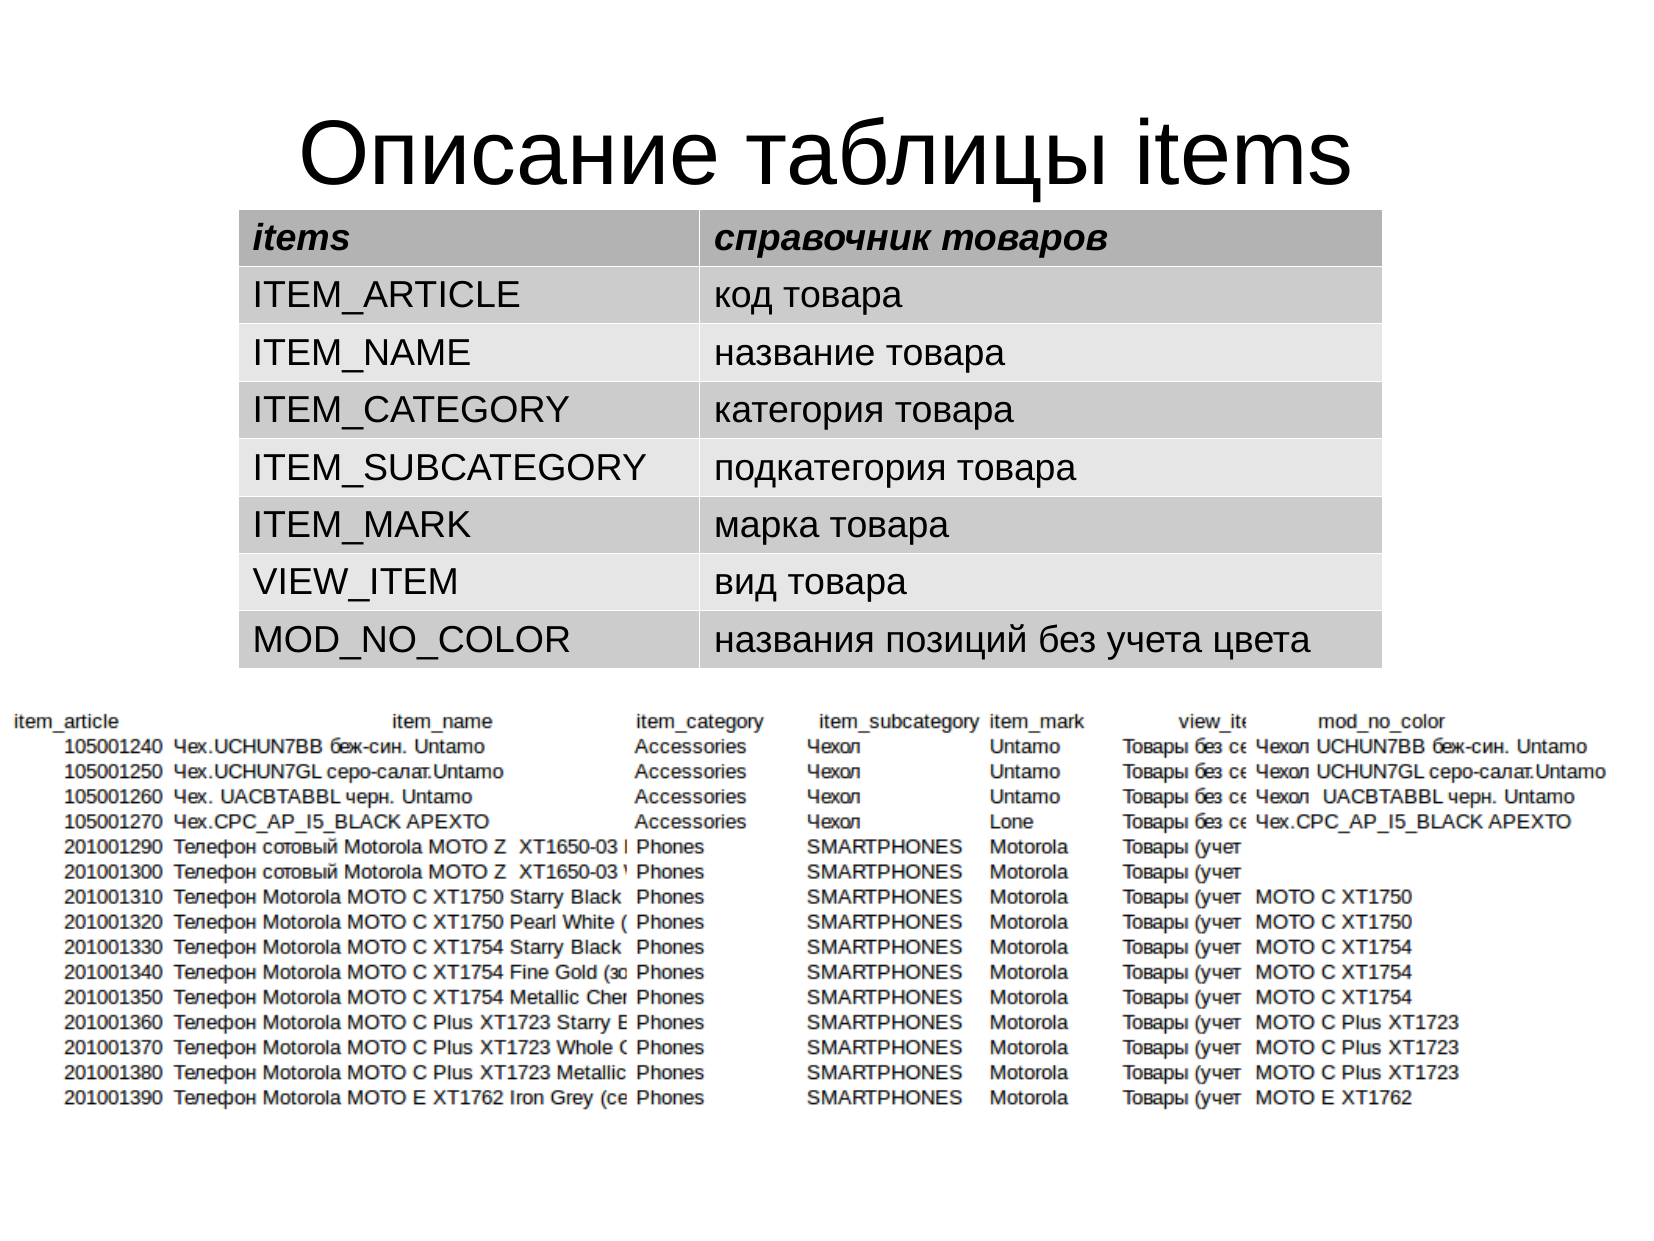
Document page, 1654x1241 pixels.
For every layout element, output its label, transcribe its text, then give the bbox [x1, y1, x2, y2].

table_header справочник товаров [700, 210, 1382, 266]
table_header items [239, 210, 699, 266]
table_cell MOD_NO_COLOR [239, 611, 699, 668]
table_cell название товара [700, 324, 1382, 381]
table_cell код товара [700, 267, 1382, 323]
table_cell ITEM_NAME [239, 324, 699, 381]
title Описание таблицы items [82, 49, 1571, 257]
table_cell ITEM_MARK [239, 497, 699, 553]
picture [11, 708, 1620, 1136]
table_cell вид товара [700, 554, 1382, 610]
table_cell названия позиций без учета цвета [700, 611, 1382, 668]
table_cell VIEW_ITEM [239, 554, 699, 610]
table_cell ITEM_SUBCATEGORY [239, 439, 699, 496]
table_cell ITEM_ARTICLE [239, 267, 699, 323]
table_cell ITEM_CATEGORY [239, 382, 699, 438]
table_cell категория товара [700, 382, 1382, 438]
table_cell подкатегория товара [700, 439, 1382, 496]
table_cell марка товара [700, 497, 1382, 553]
